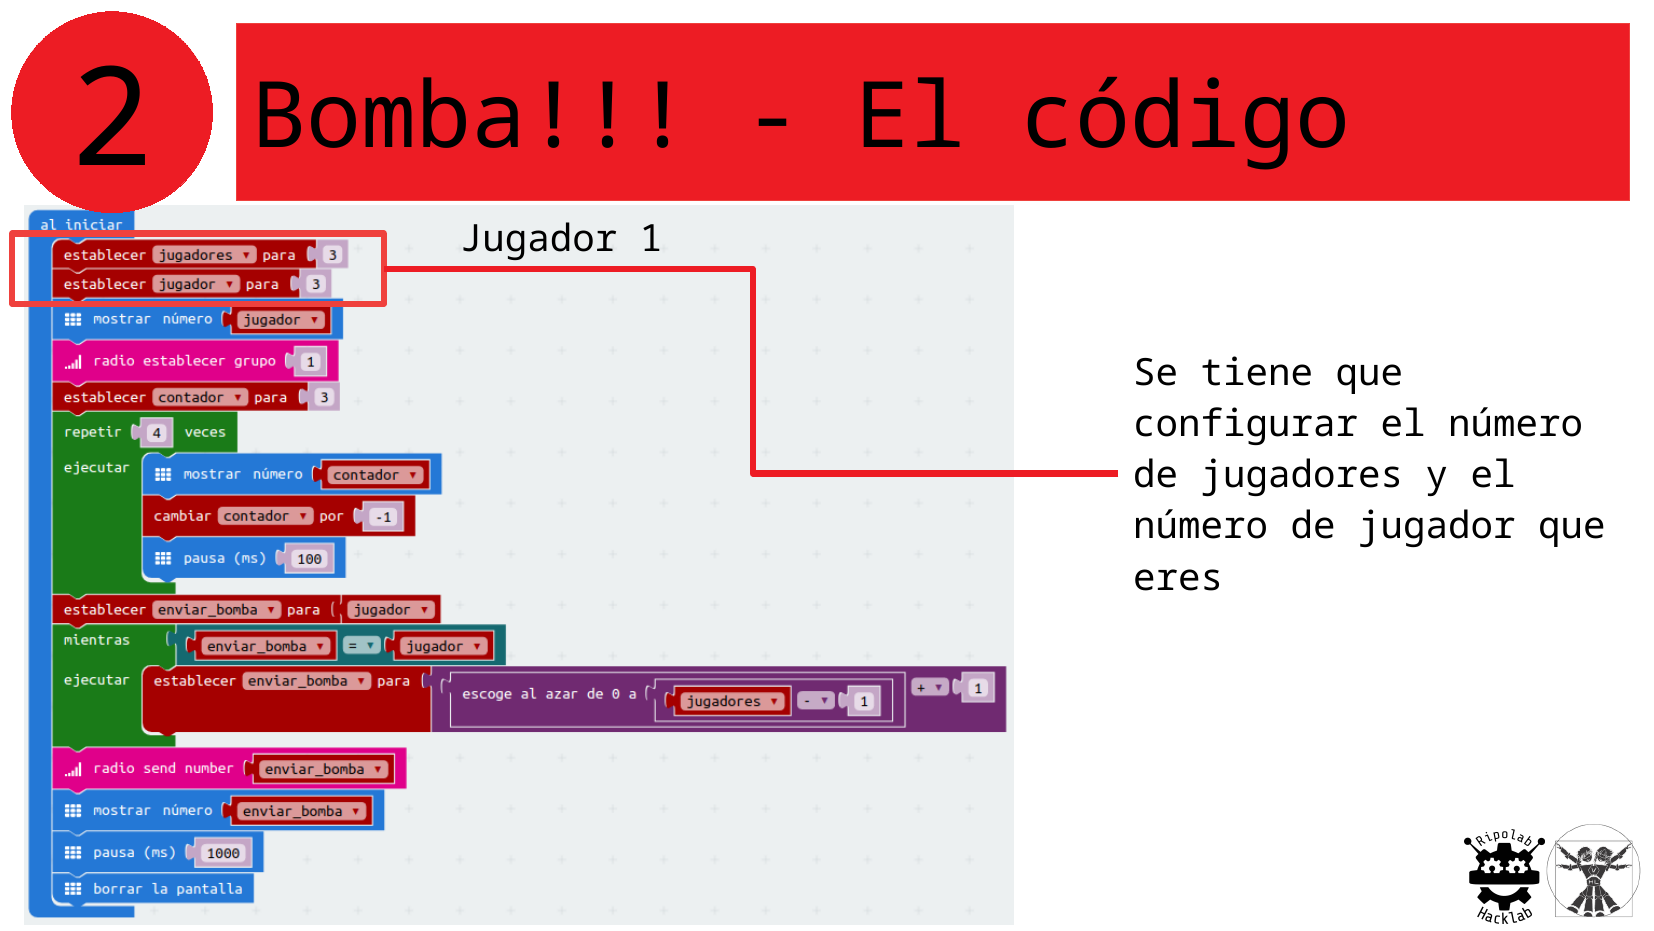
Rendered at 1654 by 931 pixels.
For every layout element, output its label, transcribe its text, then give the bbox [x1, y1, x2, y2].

text_box Jugador 1 [445, 203, 712, 266]
text_box Bomba!!! - El código [236, 23, 1630, 201]
text_box 2 [11, 11, 213, 213]
picture [24, 205, 445, 266]
picture [24, 272, 1014, 925]
picture [712, 205, 1014, 470]
picture [24, 237, 381, 301]
text_box Se tiene que configurar el número de jugadores y el número de jugador que eres [1118, 338, 1624, 598]
picture [1464, 820, 1642, 924]
